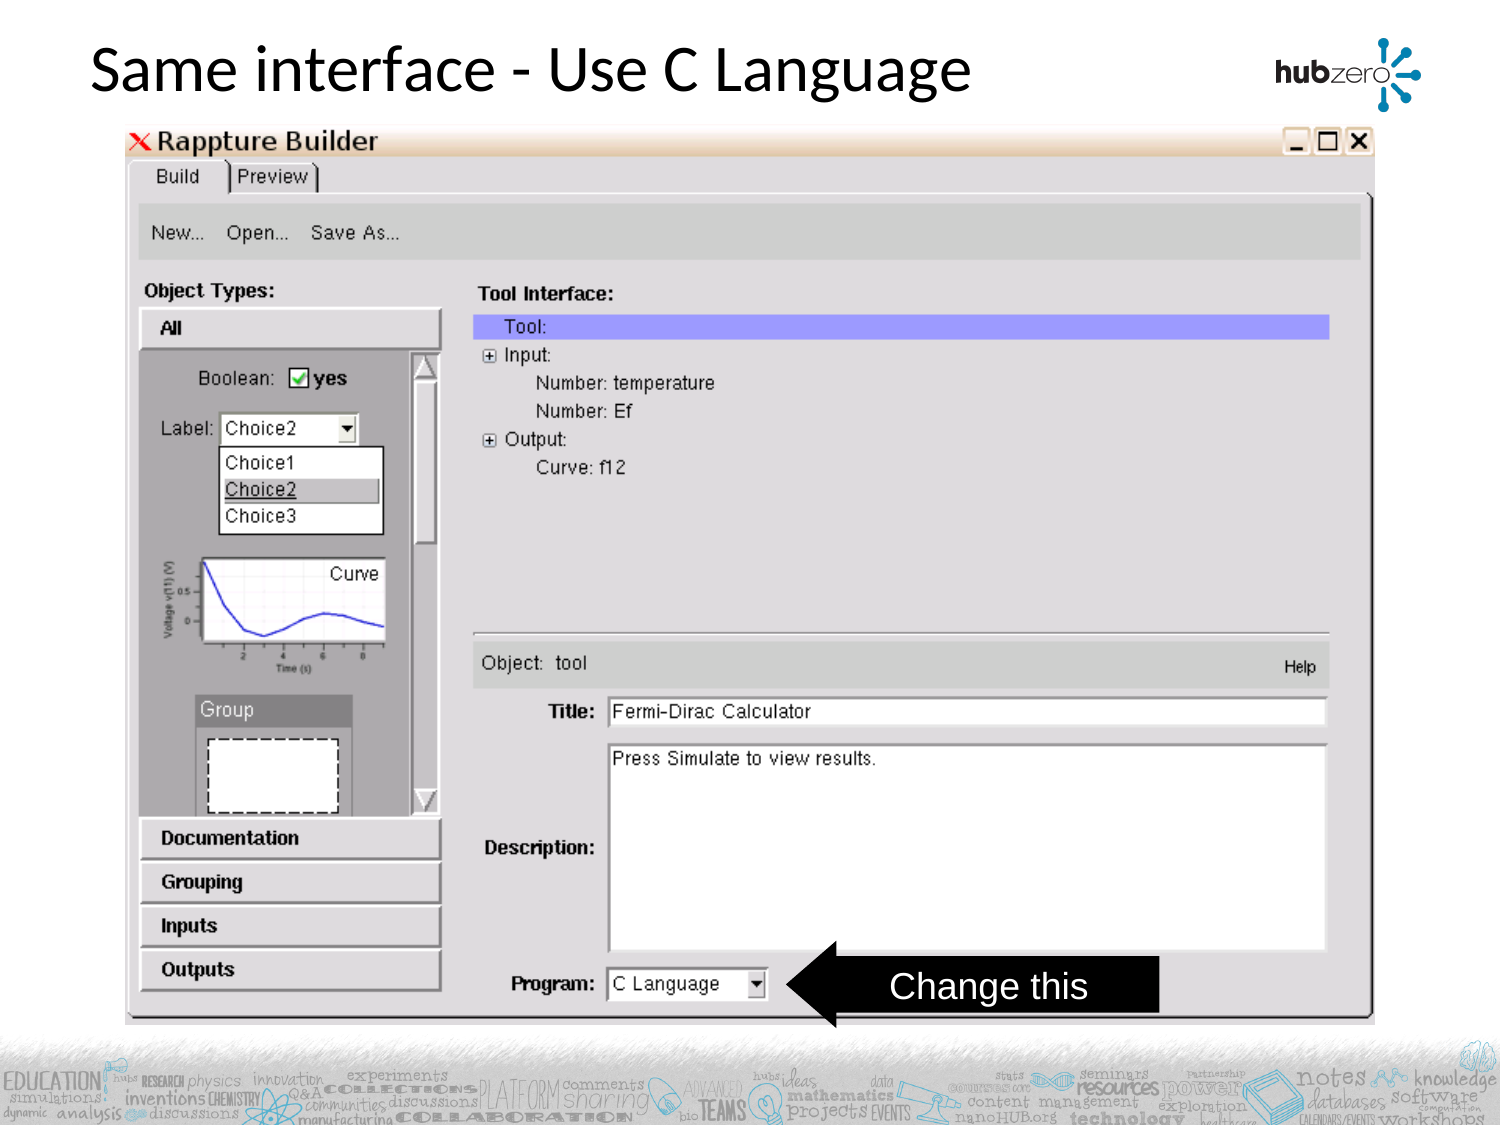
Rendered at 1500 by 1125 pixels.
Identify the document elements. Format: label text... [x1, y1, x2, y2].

picture [0, 1034, 1500, 1125]
text_box Same interface - Use C Language [75, 12, 1249, 118]
picture [125, 124, 1375, 1026]
picture [1272, 35, 1424, 115]
text_box Change this [785, 940, 1160, 1029]
